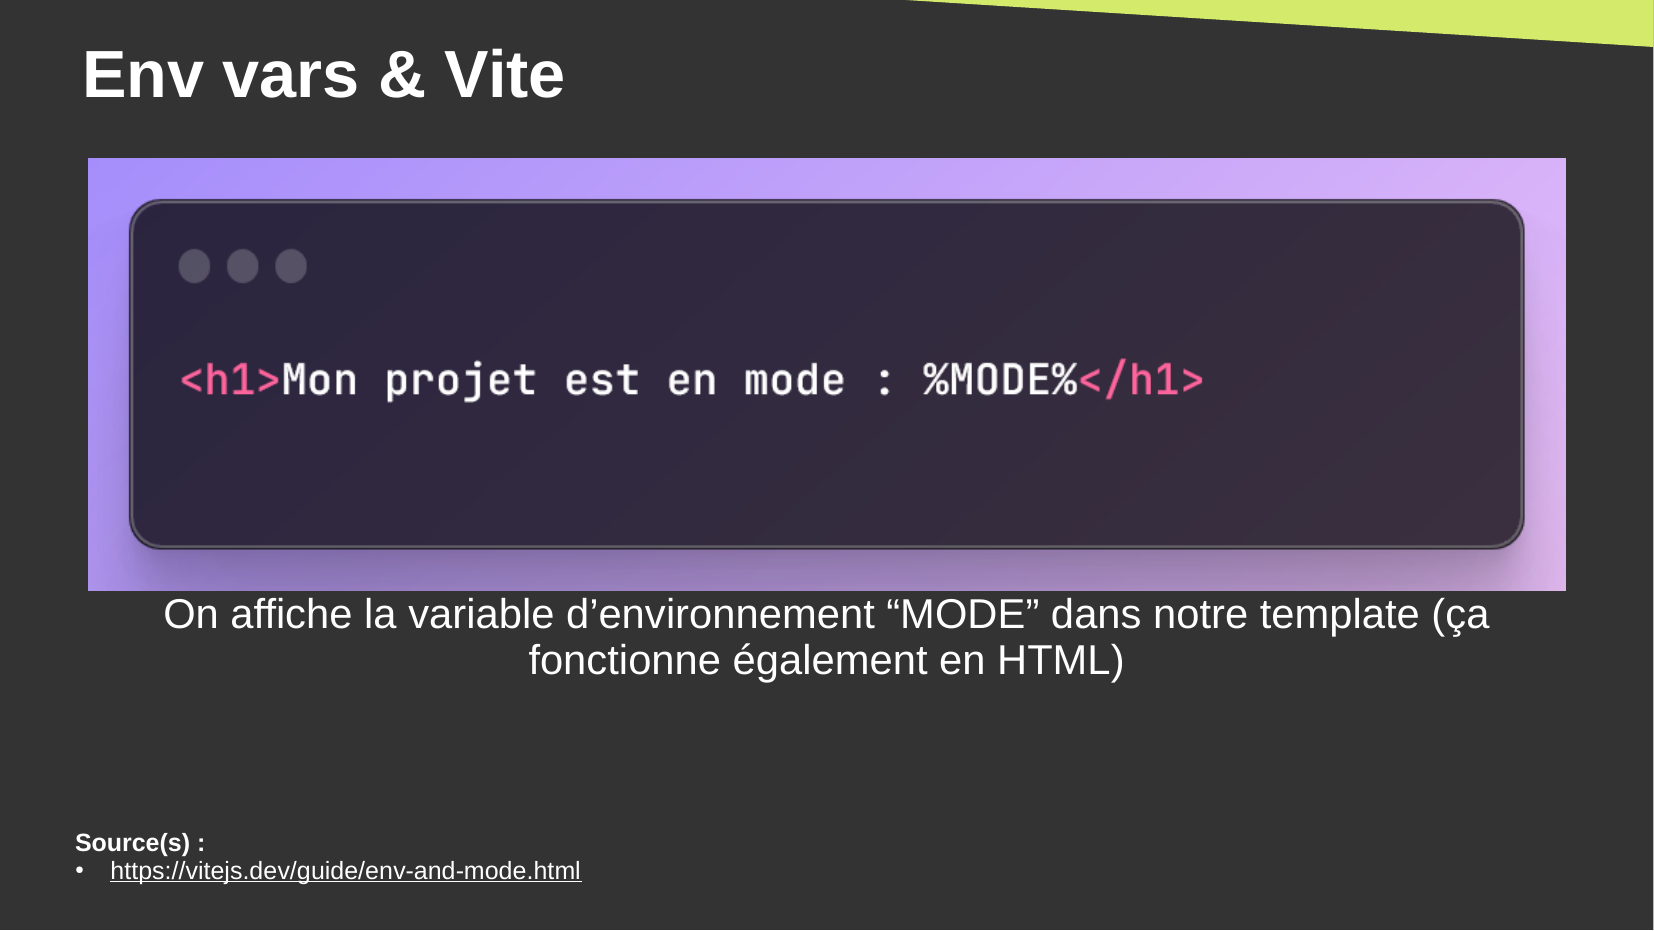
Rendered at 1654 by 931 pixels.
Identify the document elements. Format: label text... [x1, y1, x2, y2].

text_box [905, 0, 1654, 48]
text_box Source(s) : https://vitejs.dev/guide/env-and-mode.html [60, 821, 1546, 931]
title Env vars & Vite [82, 37, 1571, 115]
list On affiche la variable d’environnement “MODE” dans notre template (ça fonctionne également en HTML) [64, 590, 1589, 686]
picture [88, 158, 1566, 590]
